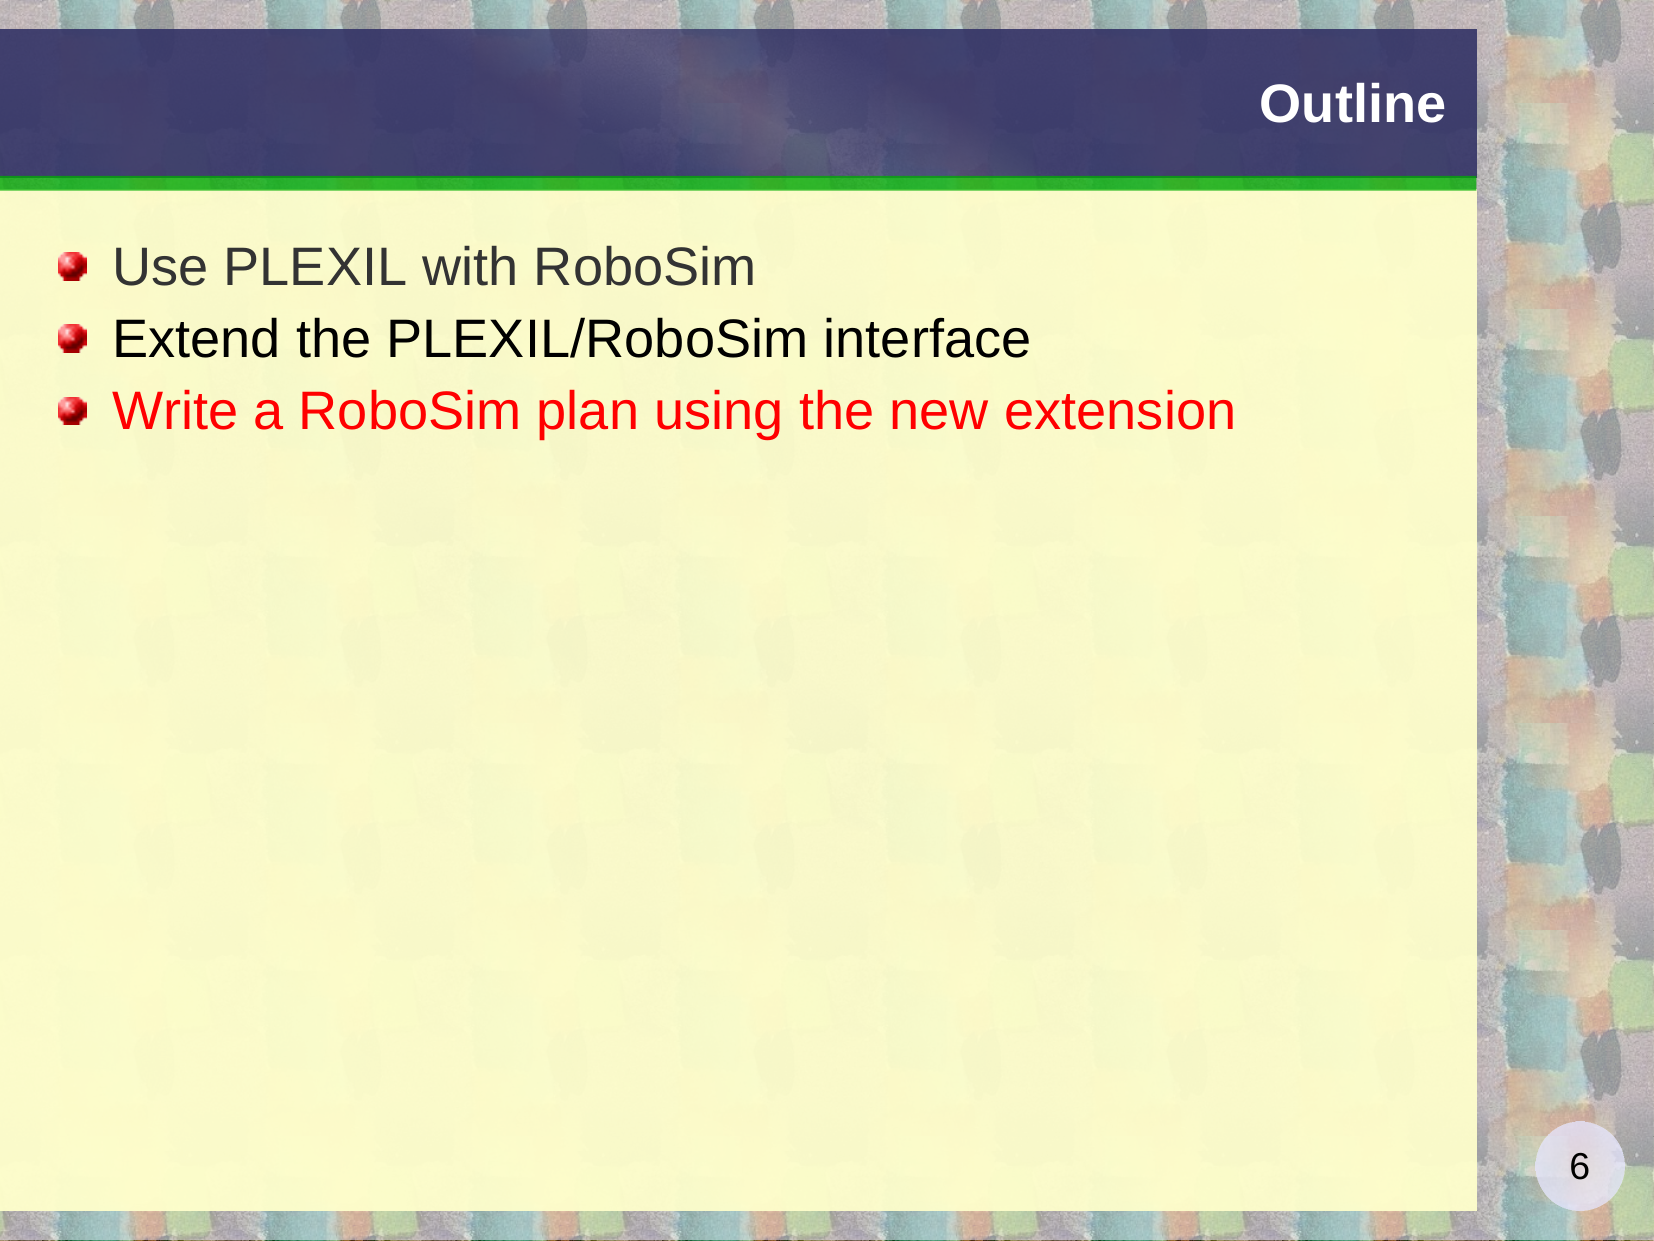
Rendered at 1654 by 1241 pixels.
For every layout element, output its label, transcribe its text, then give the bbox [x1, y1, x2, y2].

list Use PLEXIL with RoboSim Extend the PLEXIL/RoboSim interface Write a RoboSim plan using the new extension [58, 236, 1418, 1167]
title Outline [29, 59, 1447, 148]
